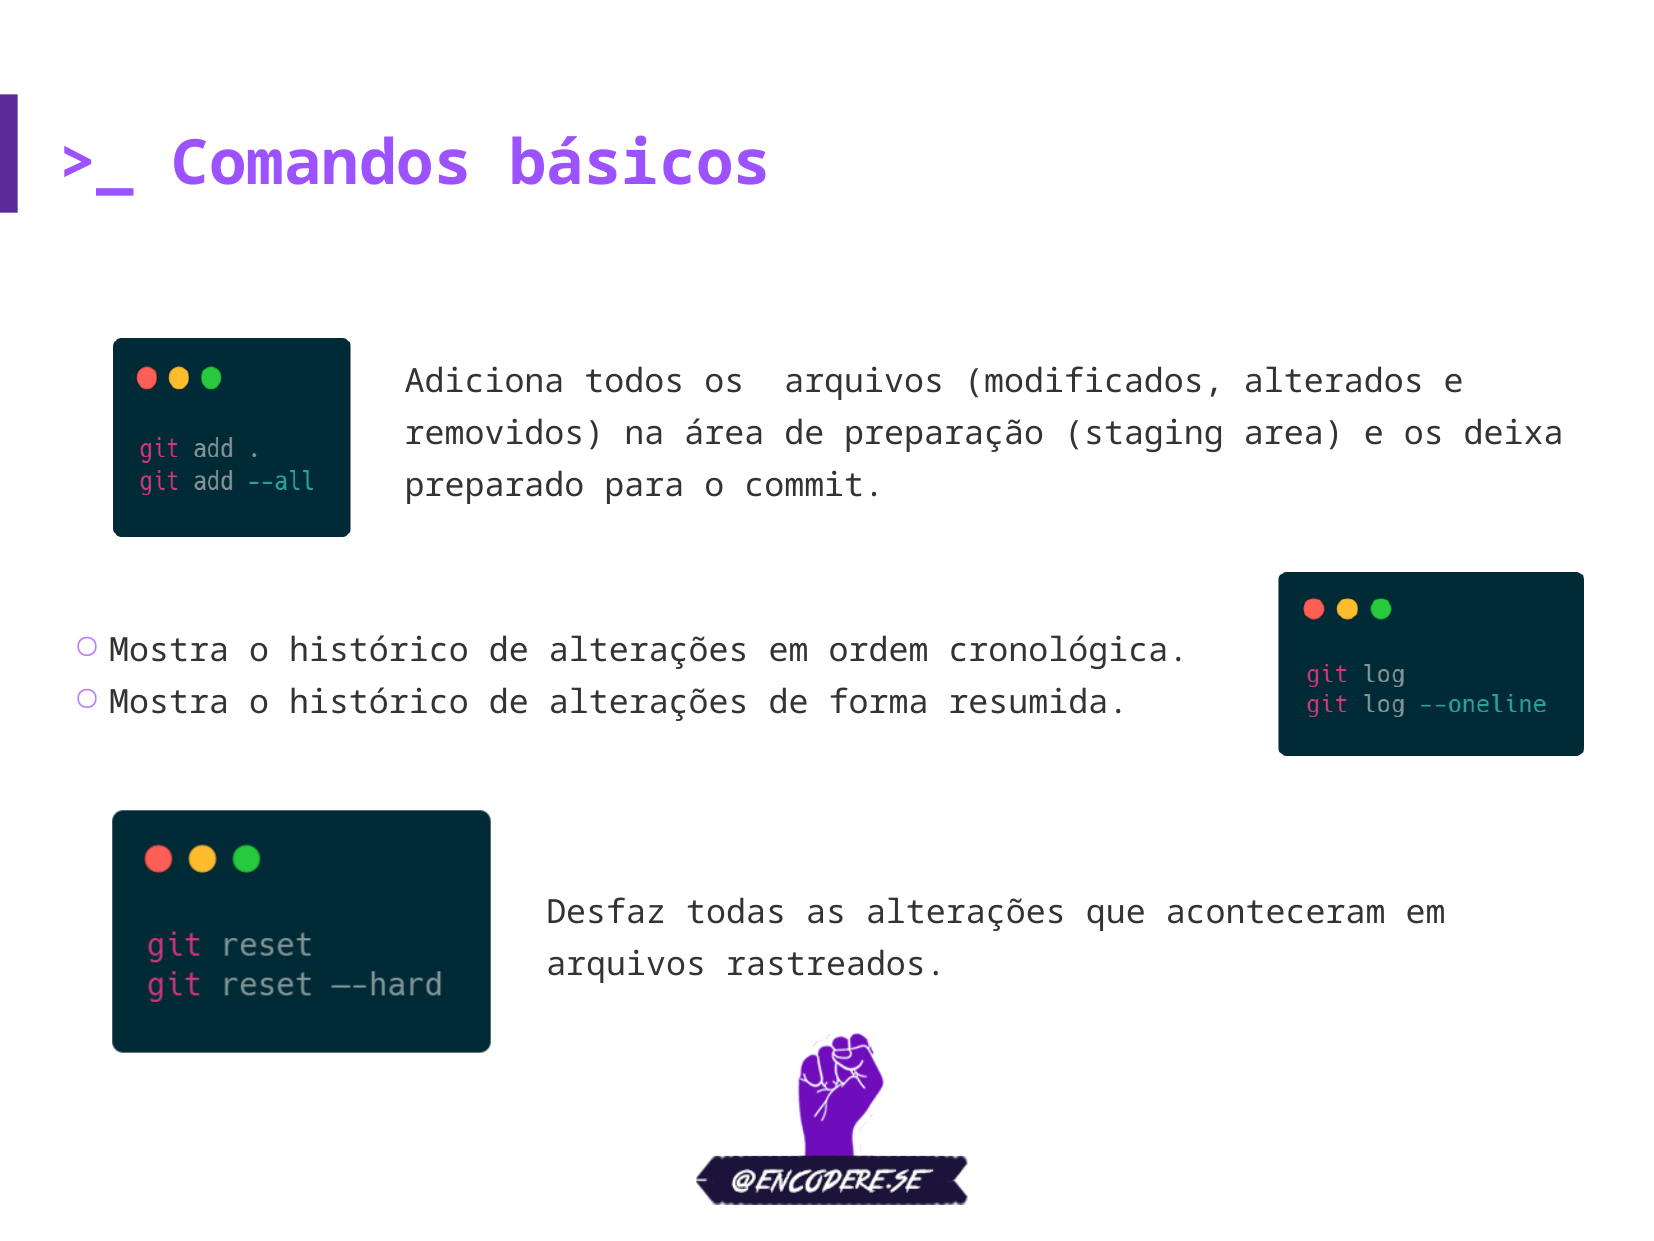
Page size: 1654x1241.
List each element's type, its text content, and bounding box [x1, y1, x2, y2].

picture [696, 1031, 969, 1205]
title >_ Comandos básicos [59, 118, 1489, 273]
picture [23, 236, 440, 638]
picture [0, 687, 615, 1176]
text_box Mostra o histórico de alterações em ordem cronológica. Mostra o histórico de alterações de forma resumida. [59, 612, 1184, 733]
picture [1184, 478, 1654, 849]
text_box Adiciona todos os arquivos (modificados, alterados e removidos) na área de preparação (staging area) e os deixa preparado para o commit. [440, 342, 1583, 547]
text_box [0, 94, 18, 213]
text_box Desfaz todas as alterações que aconteceram em arquivos rastreados. [615, 874, 1501, 1031]
